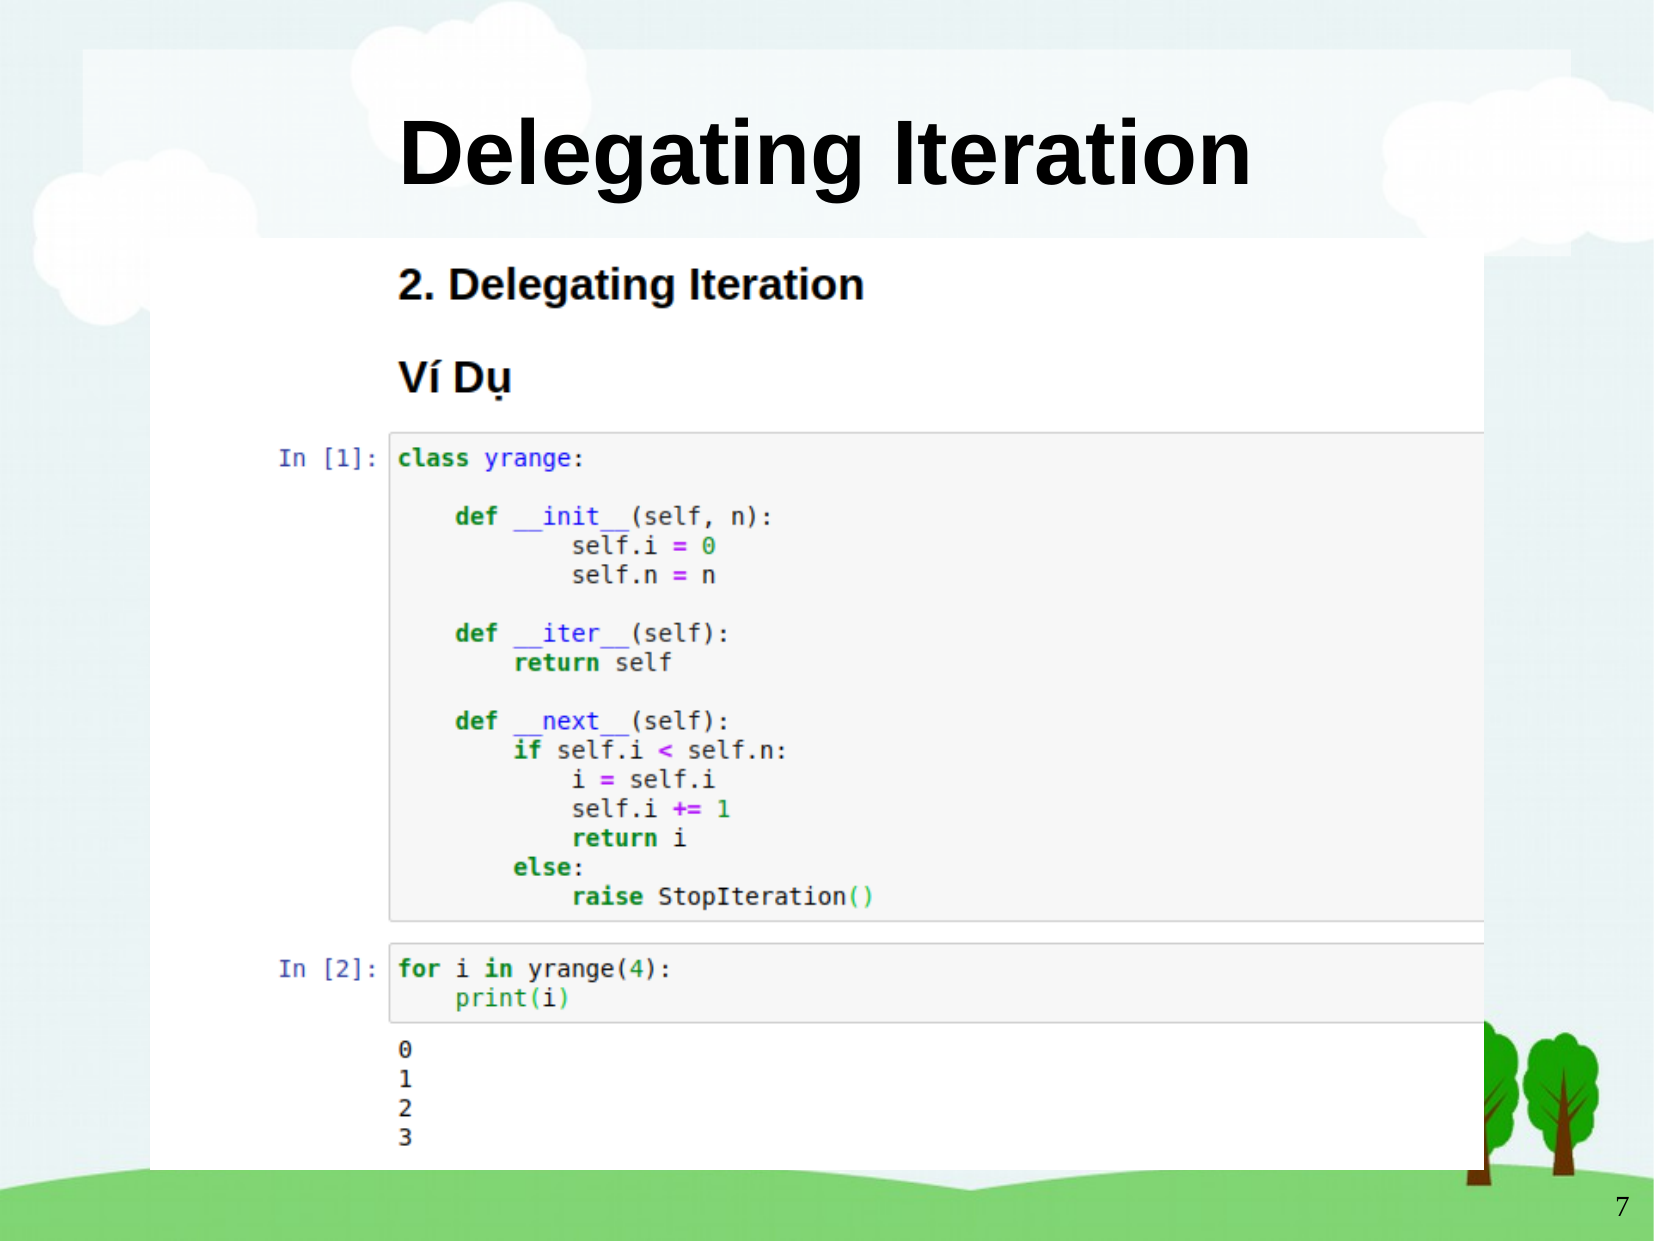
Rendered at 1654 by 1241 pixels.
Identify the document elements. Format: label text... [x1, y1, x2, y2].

picture [0, 0, 1654, 1241]
title Delegating Iteration [82, 49, 1571, 257]
